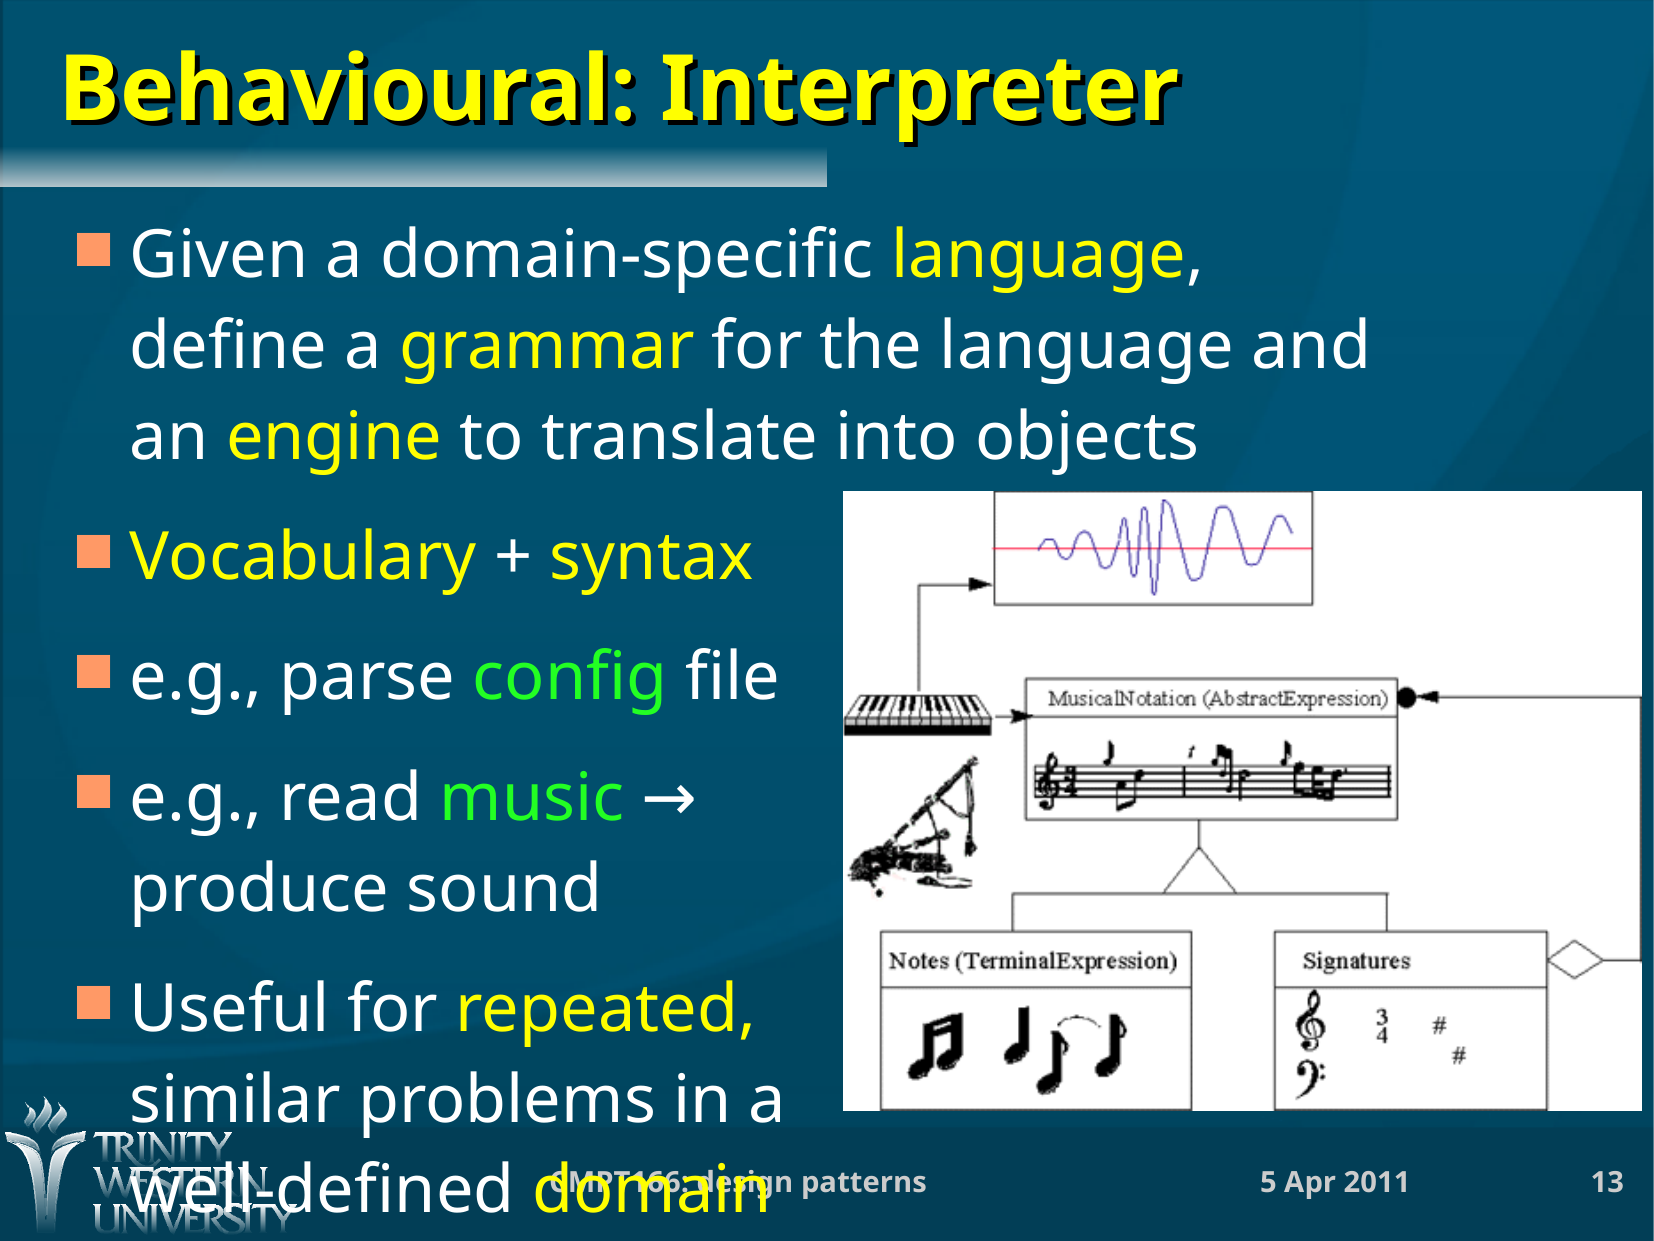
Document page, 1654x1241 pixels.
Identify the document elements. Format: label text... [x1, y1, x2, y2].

picture [844, 492, 1641, 1110]
list Given a domain-specific language, define a grammar for the language and an engine to translate into objects Vocabulary + syntax e.g., parse config file e.g., read music → produce sound Useful for repeated, similar problems in a well-defined domain [59, 206, 1625, 1103]
picture [38, 1227, 54, 1232]
text_box 2nd level mgr [0, 154, 827, 158]
title Behavioural: Interpreter [59, 19, 1595, 148]
